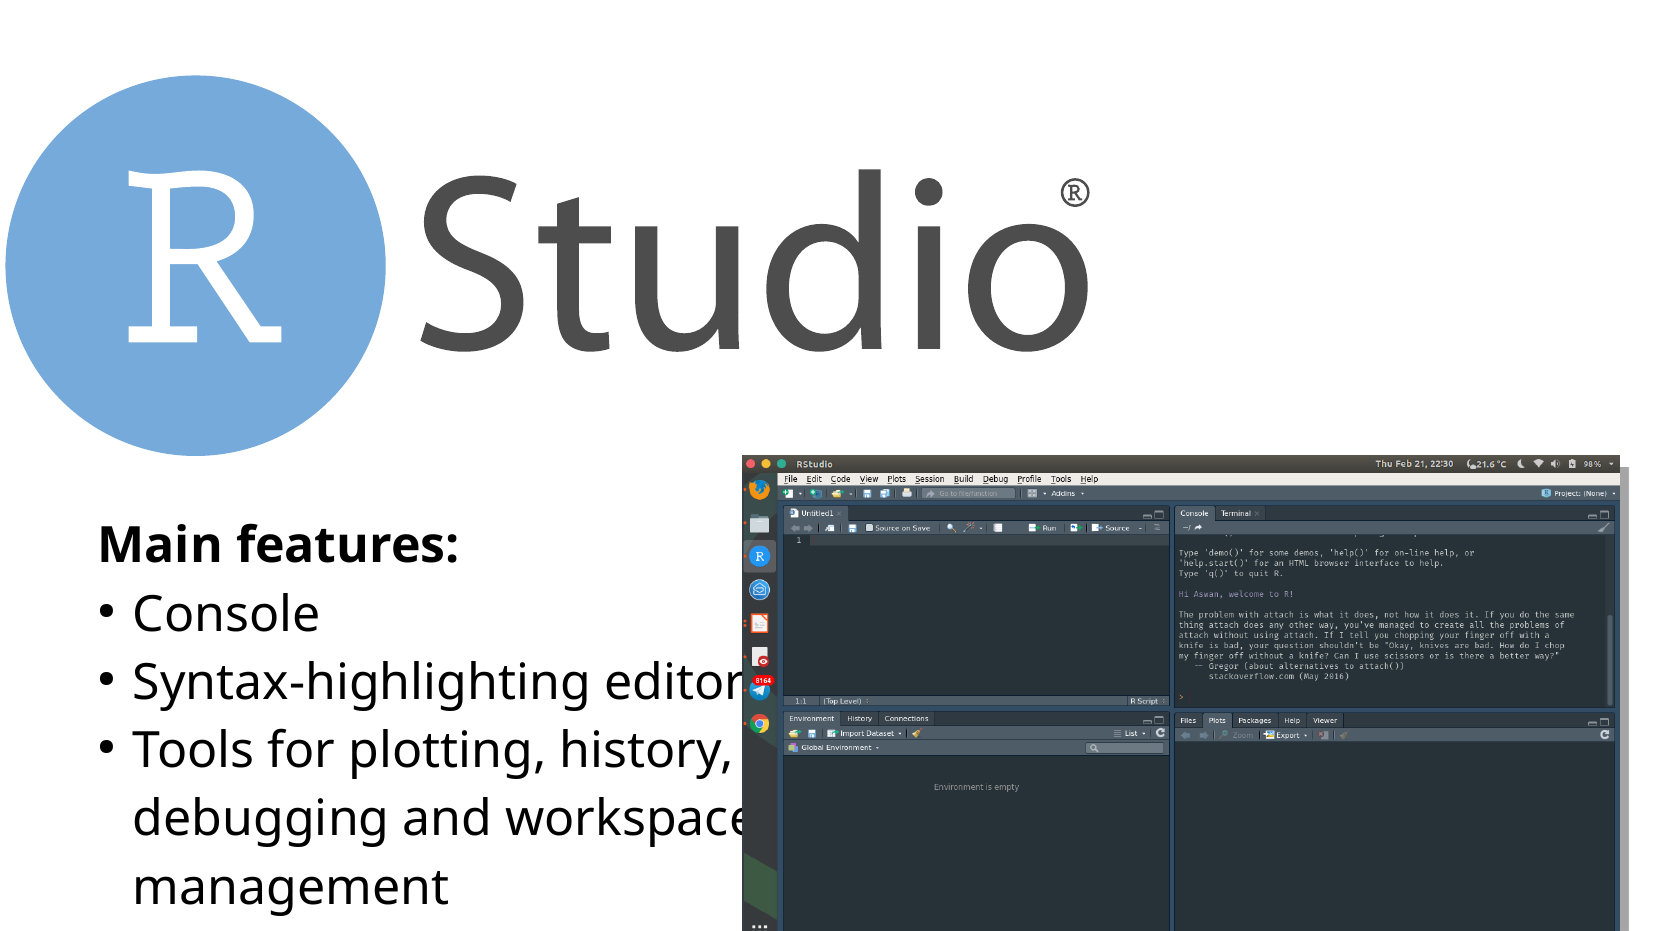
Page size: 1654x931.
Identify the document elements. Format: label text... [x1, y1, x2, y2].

text_box Main features: Console Syntax-highlighting editor Tools for plotting, history, debugging and workspace management [82, 501, 742, 846]
picture [0, 73, 1620, 931]
